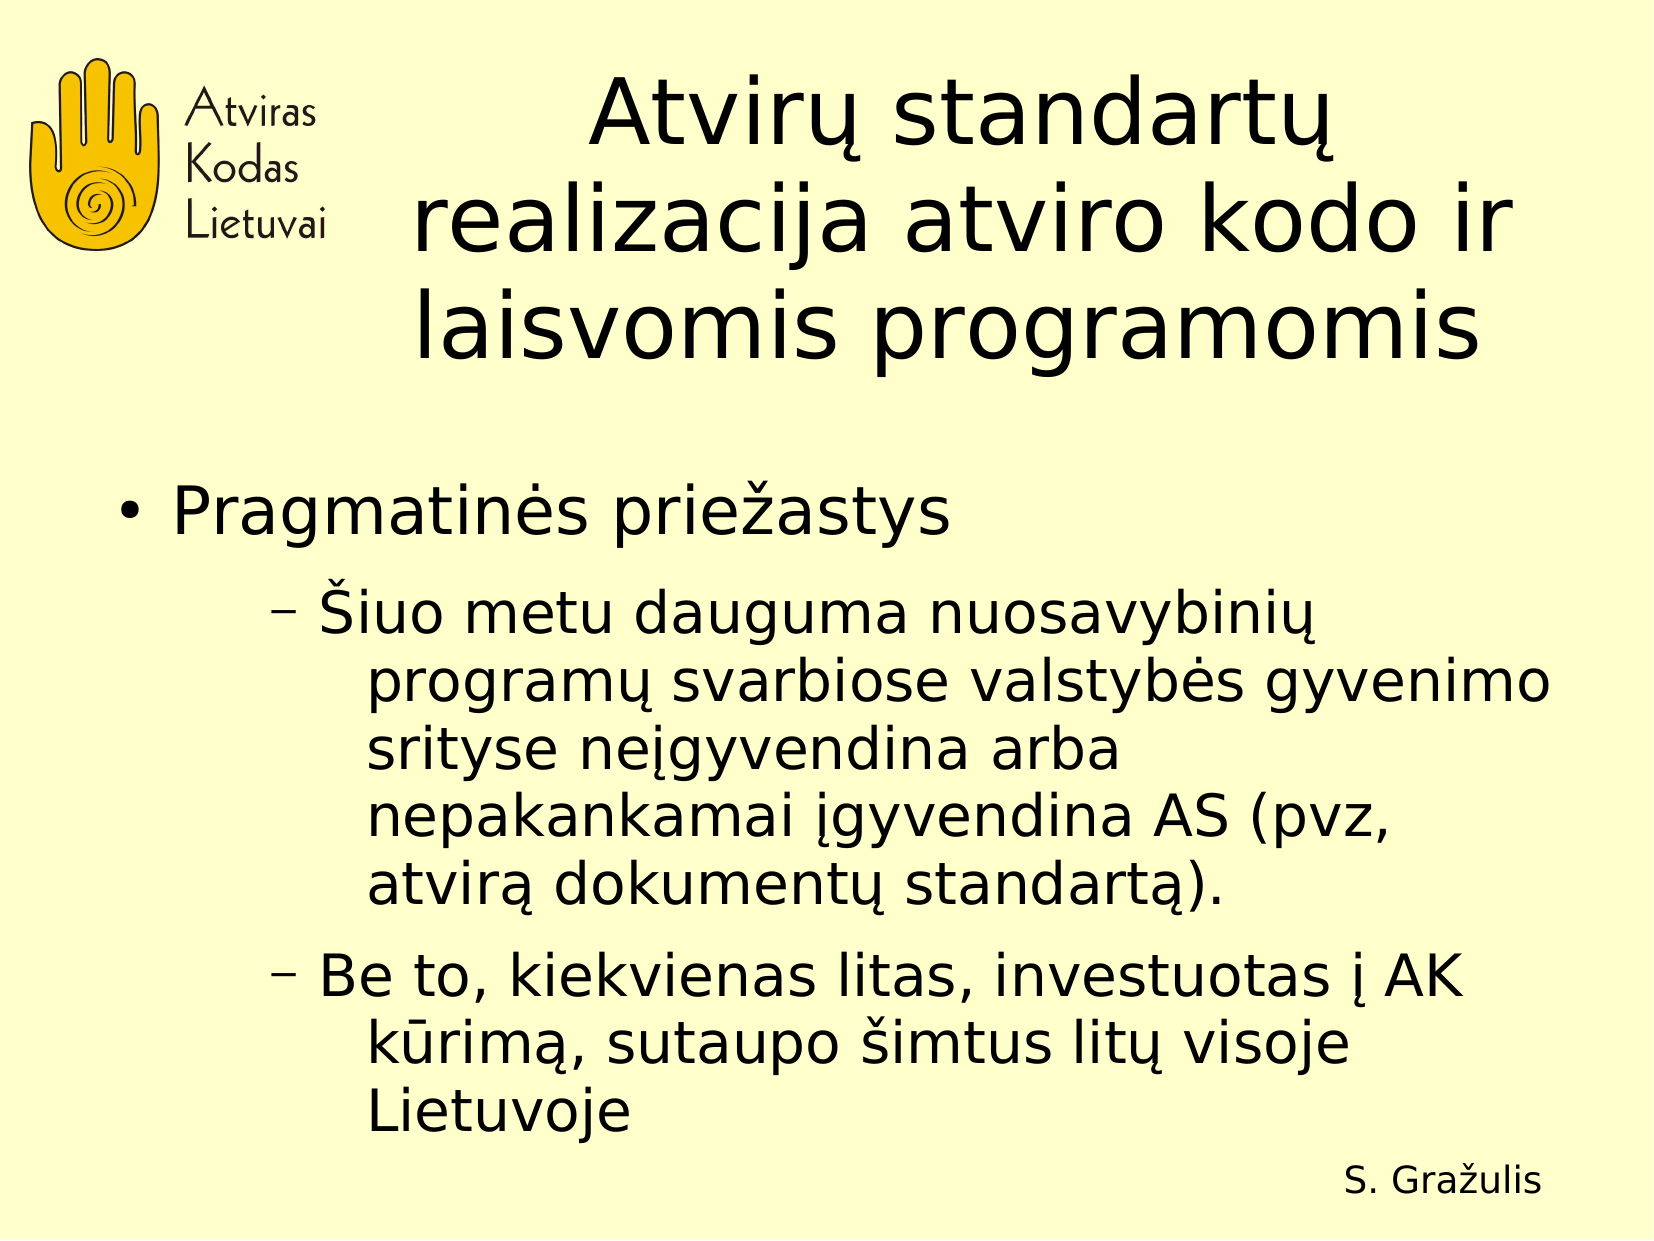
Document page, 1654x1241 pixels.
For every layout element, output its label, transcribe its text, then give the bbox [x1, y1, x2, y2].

picture [29, 58, 325, 251]
list Pragmatinės priežastys Šiuo metu dauguma nuosavybinių programų svarbiose valstybės gyvenimo srityse neįgyvendina arba nepakankamai įgyvendina AS (pvz, atvirą dokumentų standartą). Be to, kiekvienas litas, investuotas į AK kūrimą, sutaupo šimtus litų visoje Lietuvoje [82, 472, 1571, 1109]
title Atvirų standartų realizacija atviro kodo ir laisvomis programomis [383, 52, 1542, 387]
